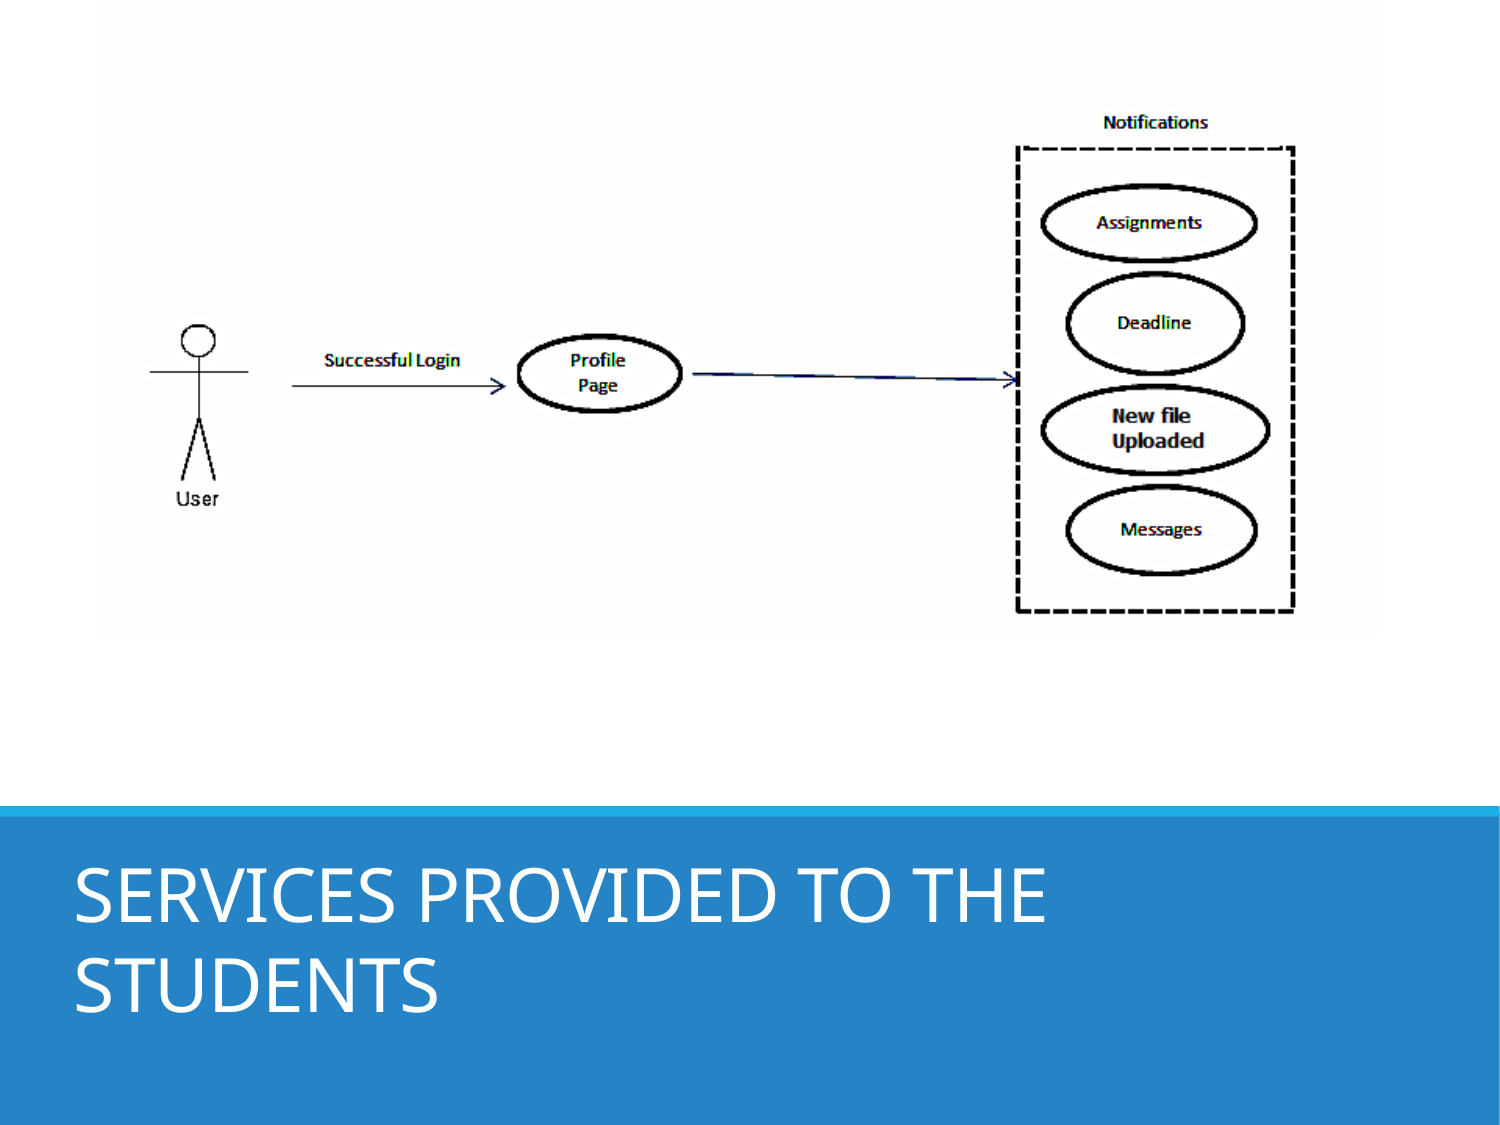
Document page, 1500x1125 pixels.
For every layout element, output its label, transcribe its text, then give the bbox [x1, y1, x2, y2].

picture [97, 0, 1380, 636]
title SERVICES PROVIDED TO THE STUDENTS [59, 832, 1380, 1028]
